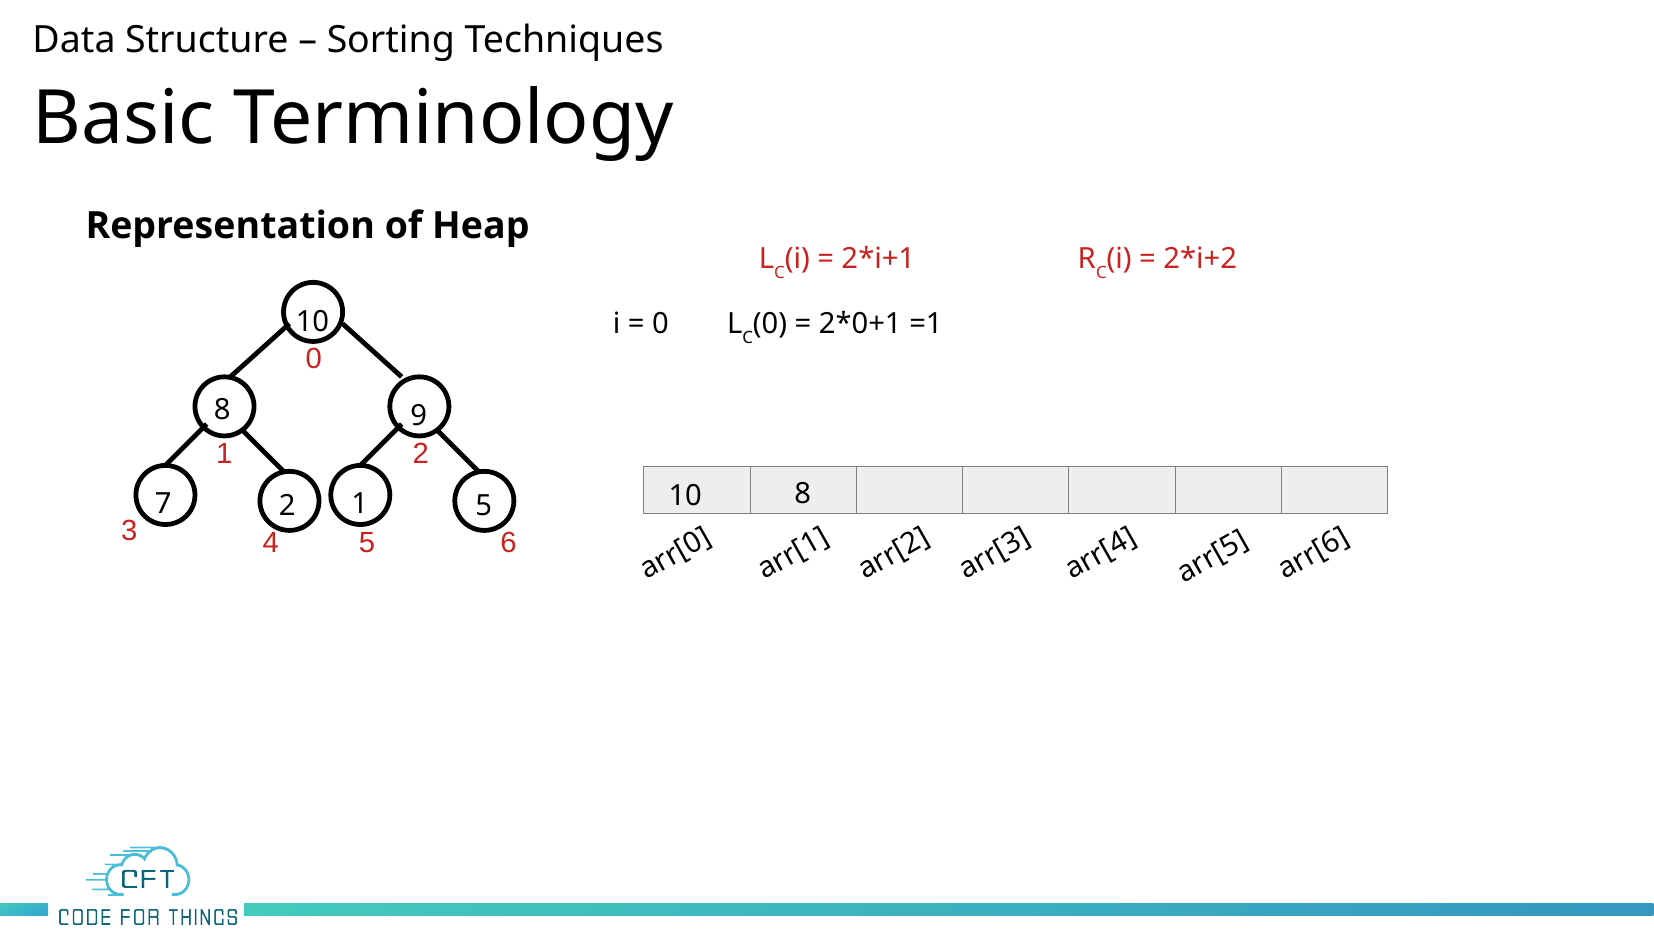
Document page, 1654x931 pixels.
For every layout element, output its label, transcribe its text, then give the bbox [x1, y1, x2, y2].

text_box 9 [395, 386, 444, 436]
text_box [291, 282, 335, 292]
text_box [189, 477, 196, 513]
text_box [330, 478, 336, 512]
text_box [272, 471, 307, 477]
text_box [338, 465, 383, 475]
text_box [470, 527, 485, 531]
text_box [135, 479, 140, 506]
text_box LC(i) = 2*i+1 [744, 230, 961, 287]
picture [59, 846, 237, 925]
text_box 10 [653, 466, 721, 516]
text_box arr[5] [1152, 493, 1293, 609]
text_box [466, 471, 502, 477]
text_box 3 [106, 506, 153, 555]
text_box 5 [460, 477, 509, 527]
text_box [194, 391, 199, 422]
text_box arr[6] [1258, 490, 1394, 606]
text_box [211, 376, 238, 380]
text_box [389, 389, 395, 424]
text_box [509, 484, 514, 518]
text_box arr[0] [614, 490, 756, 606]
text_box [444, 390, 449, 423]
text_box 1 [201, 429, 248, 478]
text_box [385, 478, 390, 512]
title Data Structure – Sorting Techniques Basic Terminology [32, 12, 1184, 166]
text_box [398, 376, 441, 386]
text_box [828, 466, 1388, 514]
text_box [259, 485, 264, 516]
text_box 5 [343, 518, 390, 566]
text_box 0 [290, 335, 337, 383]
text_box 1 [336, 475, 385, 525]
text_box arr[3] [933, 490, 1075, 606]
text_box 7 [140, 475, 189, 525]
text_box arr[1] [732, 490, 869, 606]
text_box [248, 388, 255, 425]
text_box LC(0) = 2*0+1 =1 [712, 295, 1040, 352]
text_box 8 [199, 380, 248, 430]
text_box [454, 484, 460, 518]
text_box 4 [248, 518, 294, 566]
text_box 6 [485, 518, 532, 566]
text_box RC(i) = 2*i+2 [1062, 230, 1284, 287]
text_box 8 [779, 464, 828, 514]
text_box [721, 466, 779, 514]
text_box [294, 527, 304, 531]
text_box 10 [281, 292, 348, 342]
text_box arr[4] [1043, 490, 1182, 606]
text_box 2 [397, 429, 444, 478]
text_box Representation of Heap [70, 191, 604, 250]
text_box [313, 483, 320, 519]
text_box arr[2] [832, 490, 970, 606]
text_box [643, 466, 653, 514]
text_box i = 0 [590, 295, 700, 345]
text_box [143, 465, 188, 475]
text_box 2 [264, 477, 313, 527]
